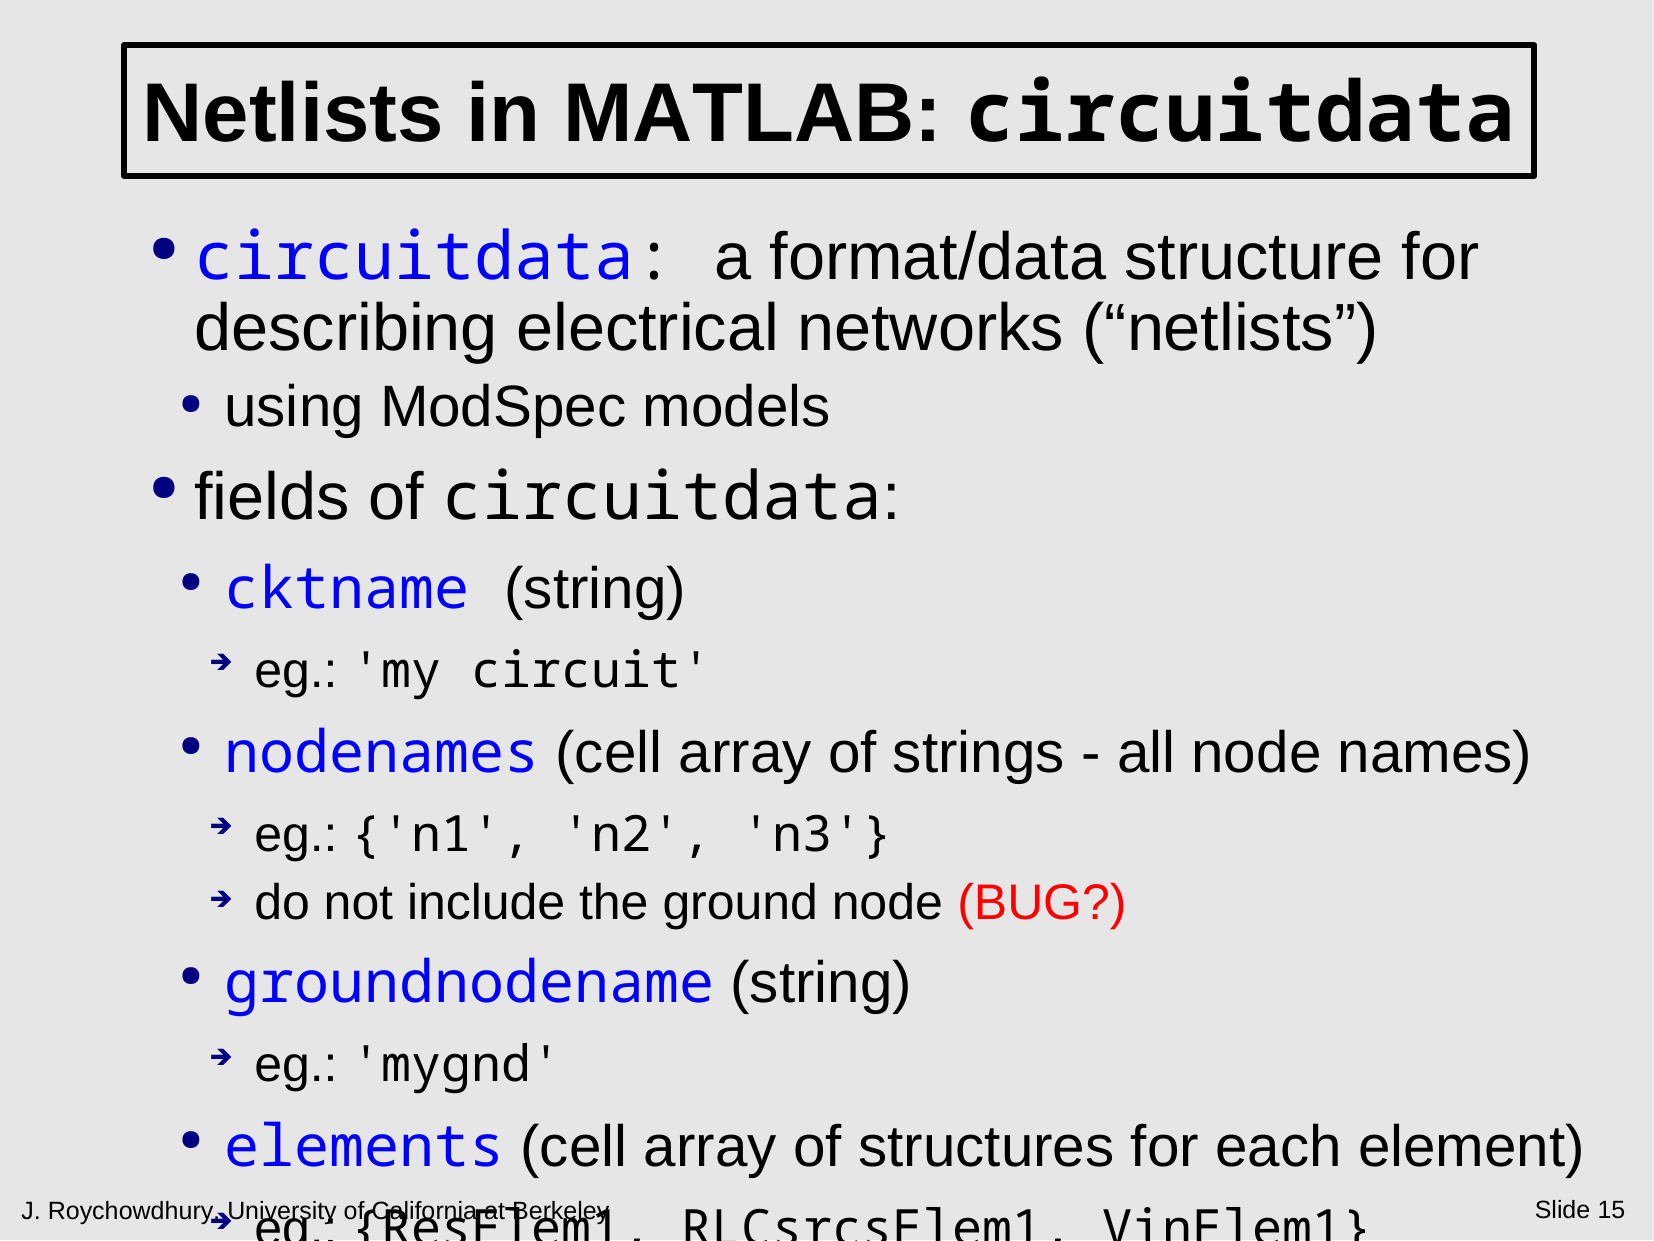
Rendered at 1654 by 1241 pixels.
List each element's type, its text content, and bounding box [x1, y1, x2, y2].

list circuitdata: a format/data structure for describing electrical networks (“netlists”) using ModSpec models fields of circuitdata: cktname (string) eg.: 'my circuit' nodenames (cell array of strings - all node names) eg.: {'n1', 'n2', 'n3'} do not include the ground node (BUG?) groundnodename (string) eg.: 'mygnd' elements (cell array of structures for each element) eg.: {ResElem1, RLCsrcsElem1, VinElem1} [119, 213, 1605, 1241]
title Netlists in MATLAB: circuitdata [124, 45, 1535, 177]
